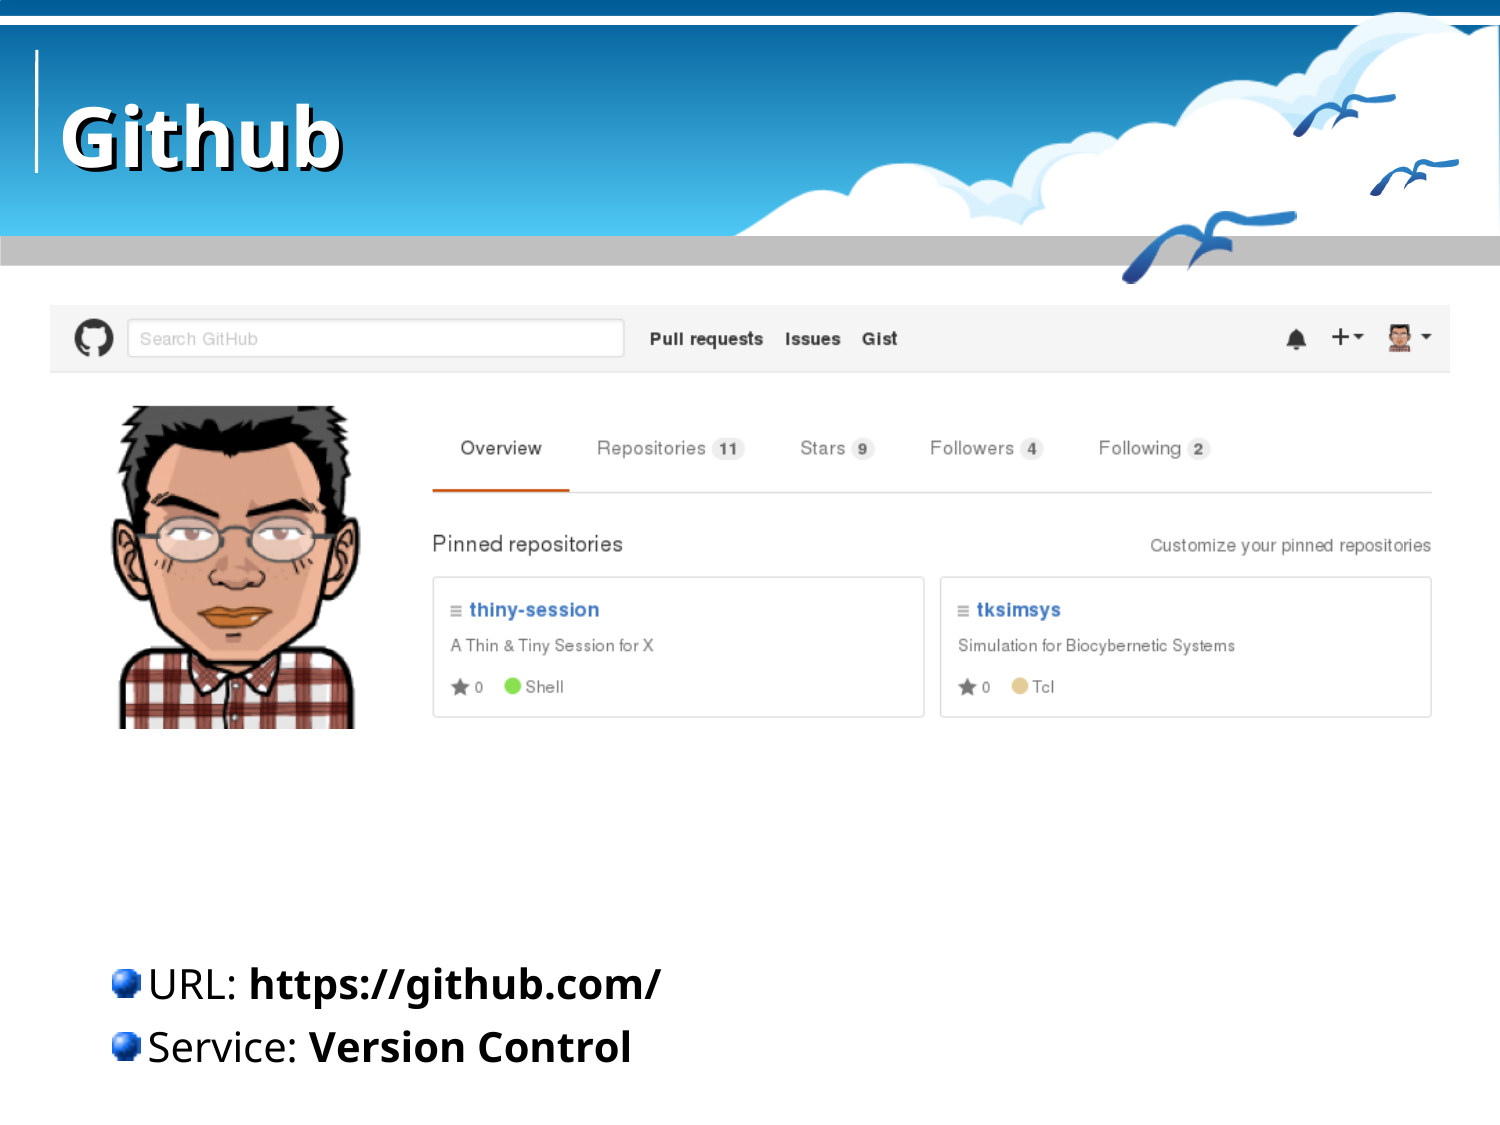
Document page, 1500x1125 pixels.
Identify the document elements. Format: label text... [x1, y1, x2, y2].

text_box URL: https://github.com/ Service: Version Control [97, 947, 1422, 1053]
title Github [59, 86, 1465, 186]
picture [112, 1053, 141, 1061]
picture [50, 305, 1450, 729]
picture [730, 12, 1500, 284]
